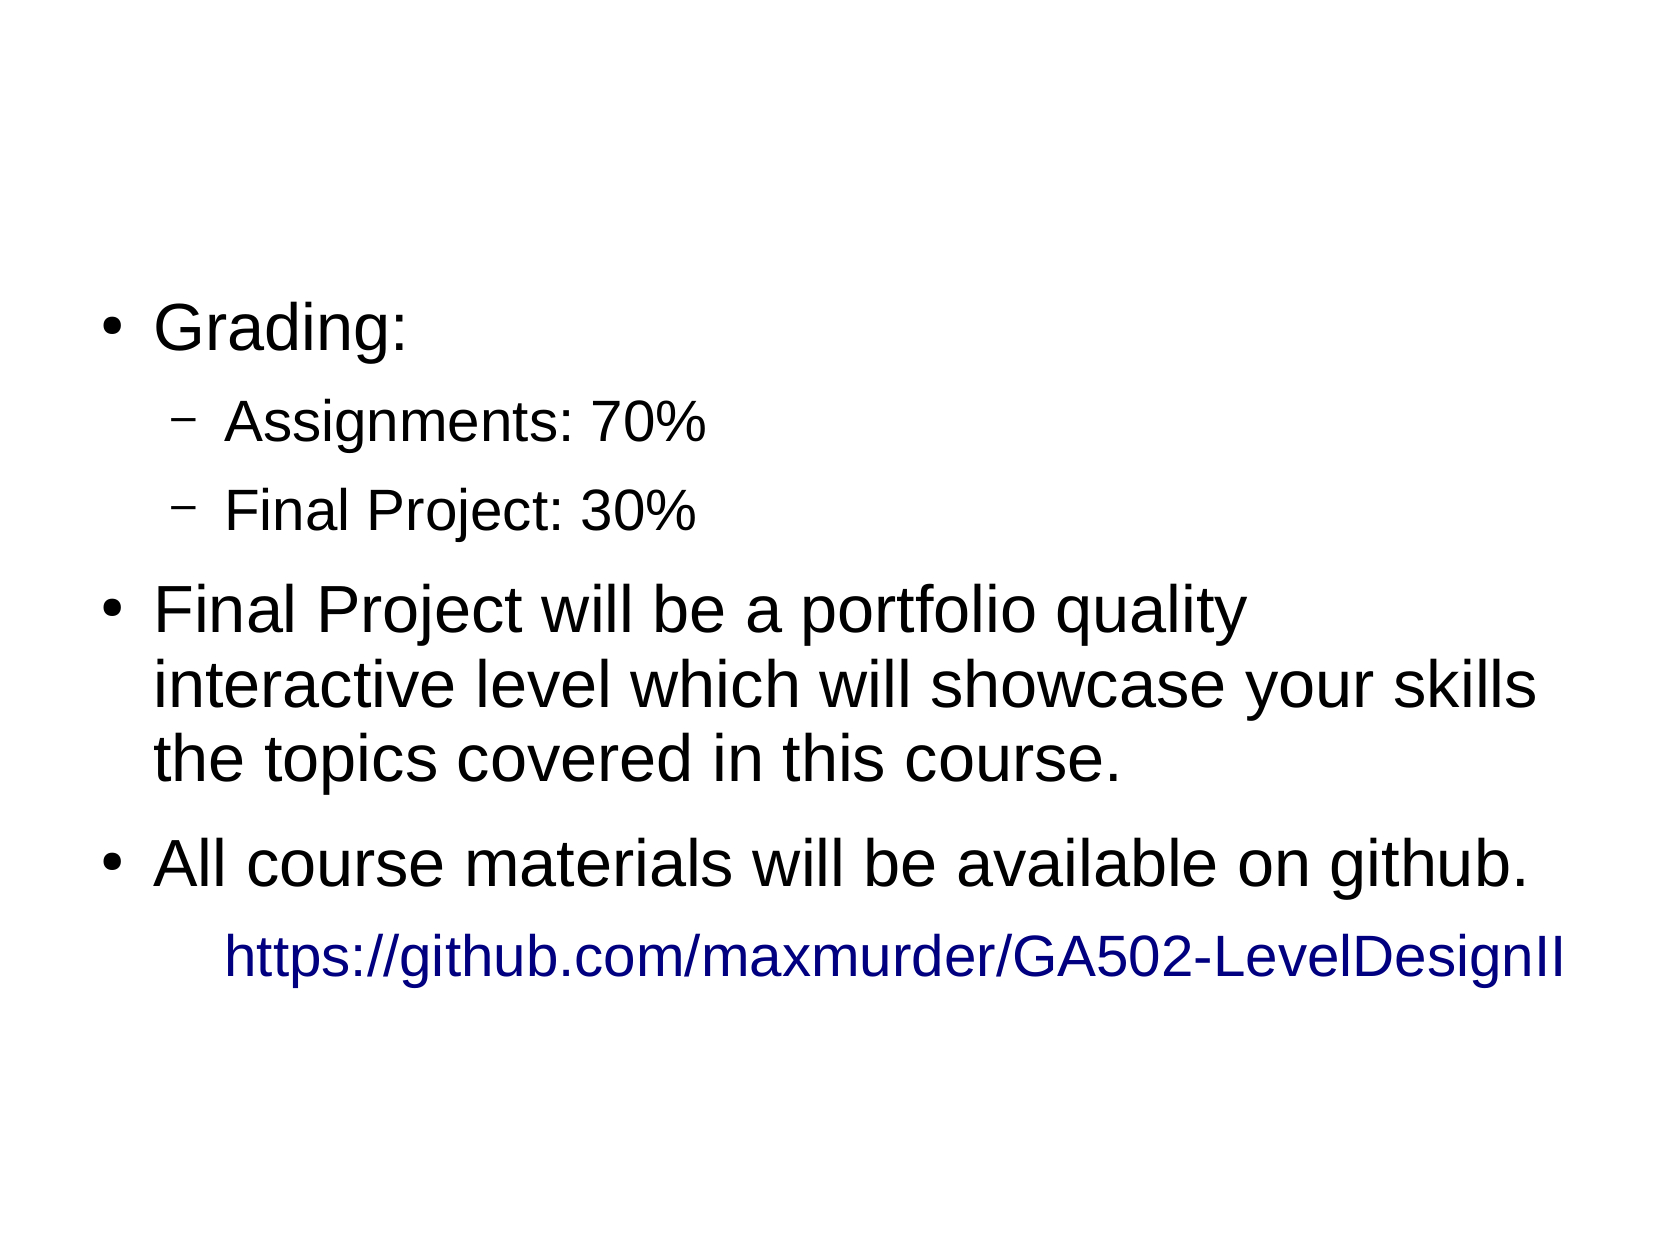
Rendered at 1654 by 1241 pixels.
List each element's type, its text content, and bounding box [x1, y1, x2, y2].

list Grading: Assignments: 70% Final Project: 30% Final Project will be a portfolio quality interactive level which will showcase your skills the topics covered in this course. All course materials will be available on github. https://github.com/maxmurder/GA502-LevelDesignII [82, 290, 1571, 1010]
